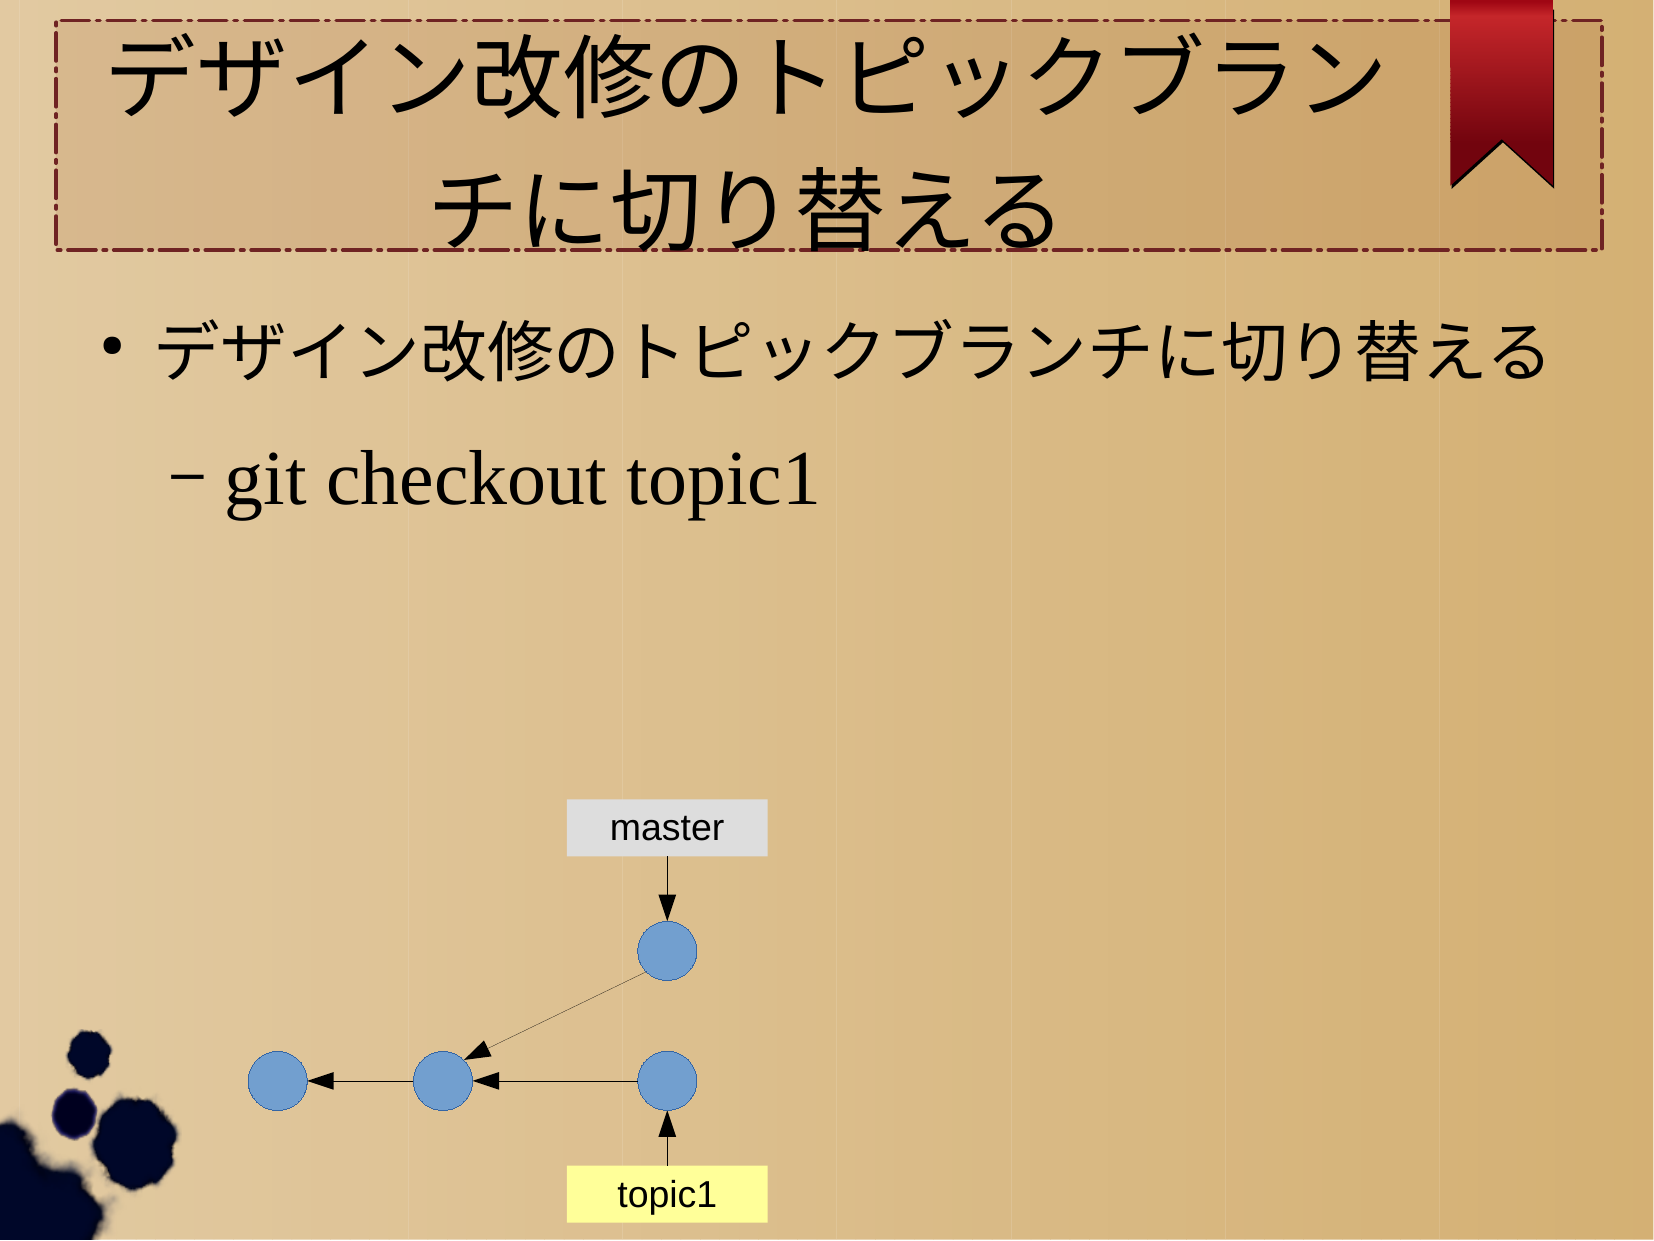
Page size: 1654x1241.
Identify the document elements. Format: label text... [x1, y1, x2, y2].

text_box [637, 1051, 697, 1111]
text_box [637, 921, 697, 981]
text_box [413, 1051, 473, 1111]
list デザイン改修のトピックブランチに切り替える git checkout topic1 [82, 299, 1571, 1019]
text_box master [566, 799, 768, 857]
title デザイン改修のトピックブランチに切り替える [82, 45, 1412, 230]
text_box topic1 [566, 1165, 768, 1223]
text_box [248, 1051, 308, 1111]
